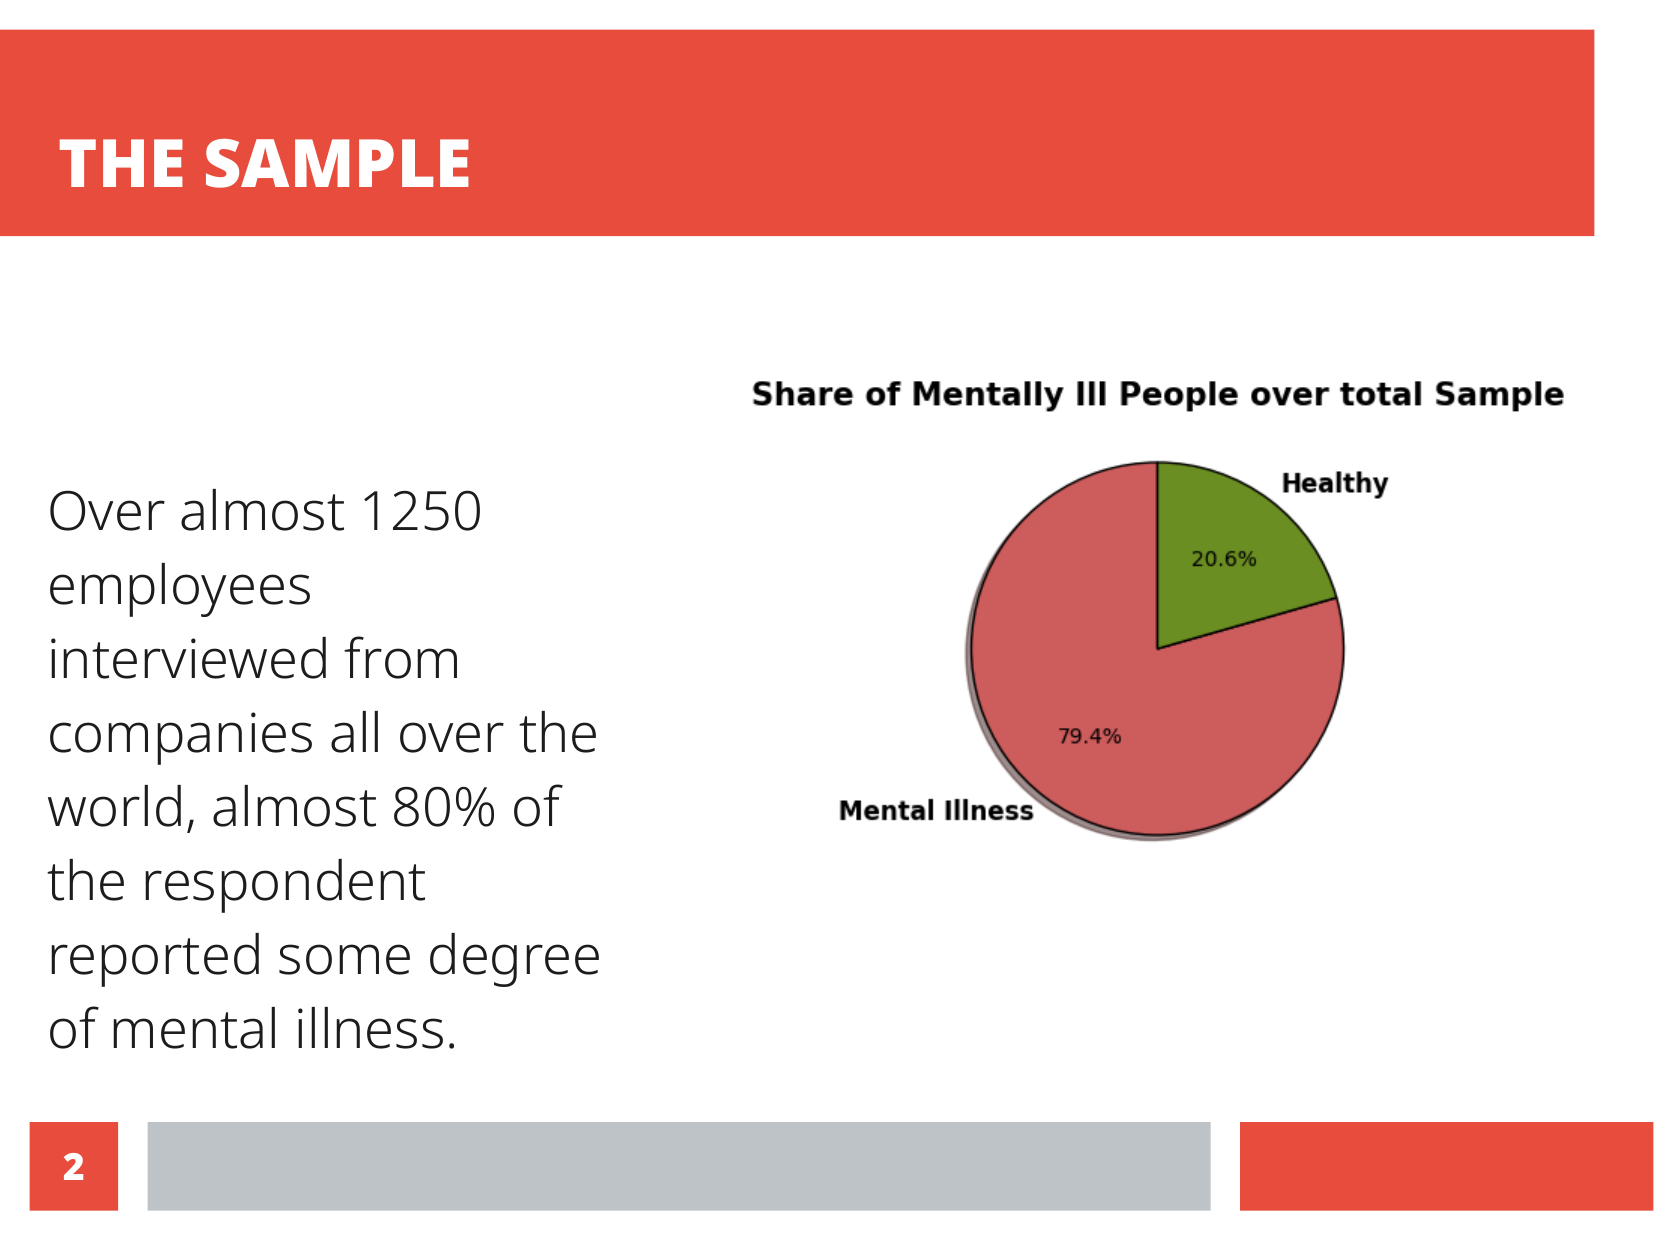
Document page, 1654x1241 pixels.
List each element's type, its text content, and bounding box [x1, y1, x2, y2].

picture [696, 356, 1597, 957]
title THE SAMPLE [59, 59, 1595, 207]
text_box Over almost 1250 employees interviewed from companies all over the world, almost 80% of the respondent reported some degree of mental illness. [47, 472, 609, 863]
